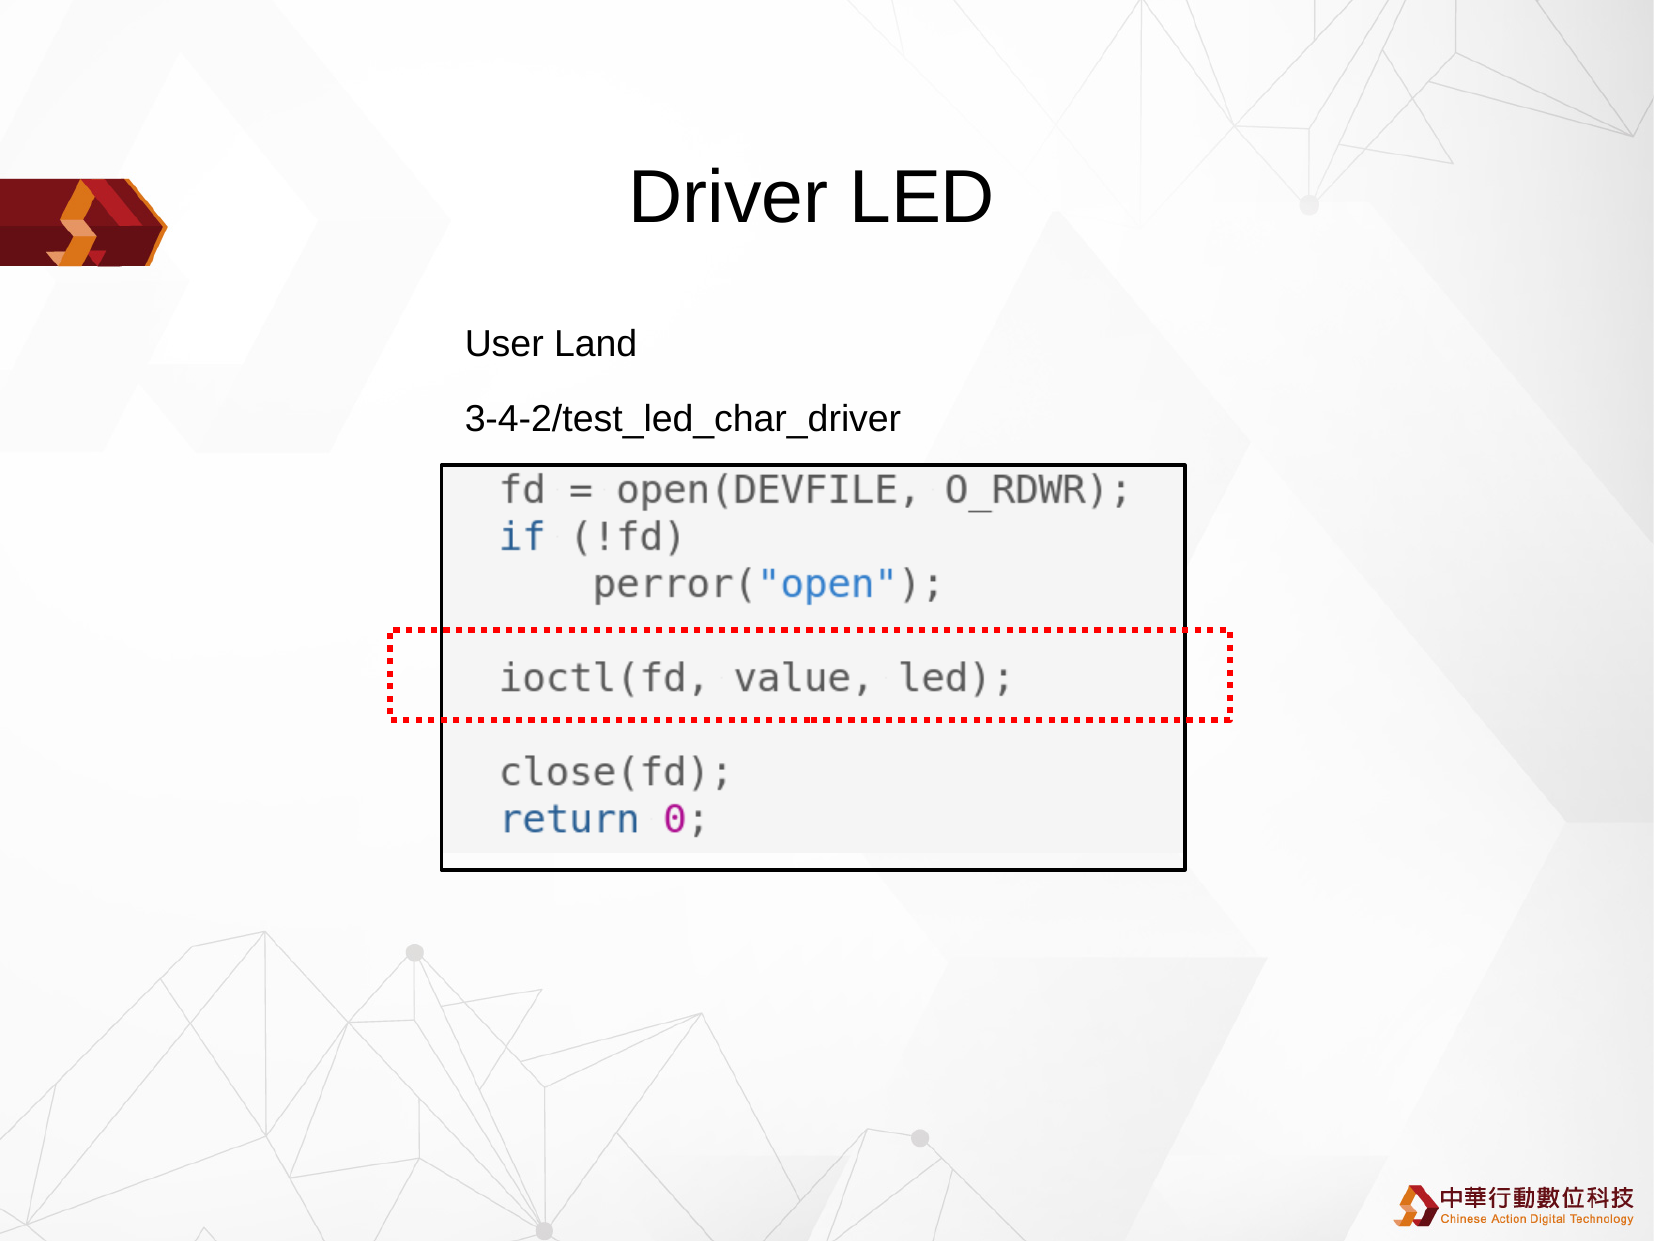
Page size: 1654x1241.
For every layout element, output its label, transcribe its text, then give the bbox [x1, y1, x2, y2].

picture [0, 0, 1654, 1241]
text_box 3-4-2/test_led_char_driver [450, 390, 924, 451]
text_box User Land [450, 315, 653, 372]
title Driver LED [118, 112, 1506, 281]
